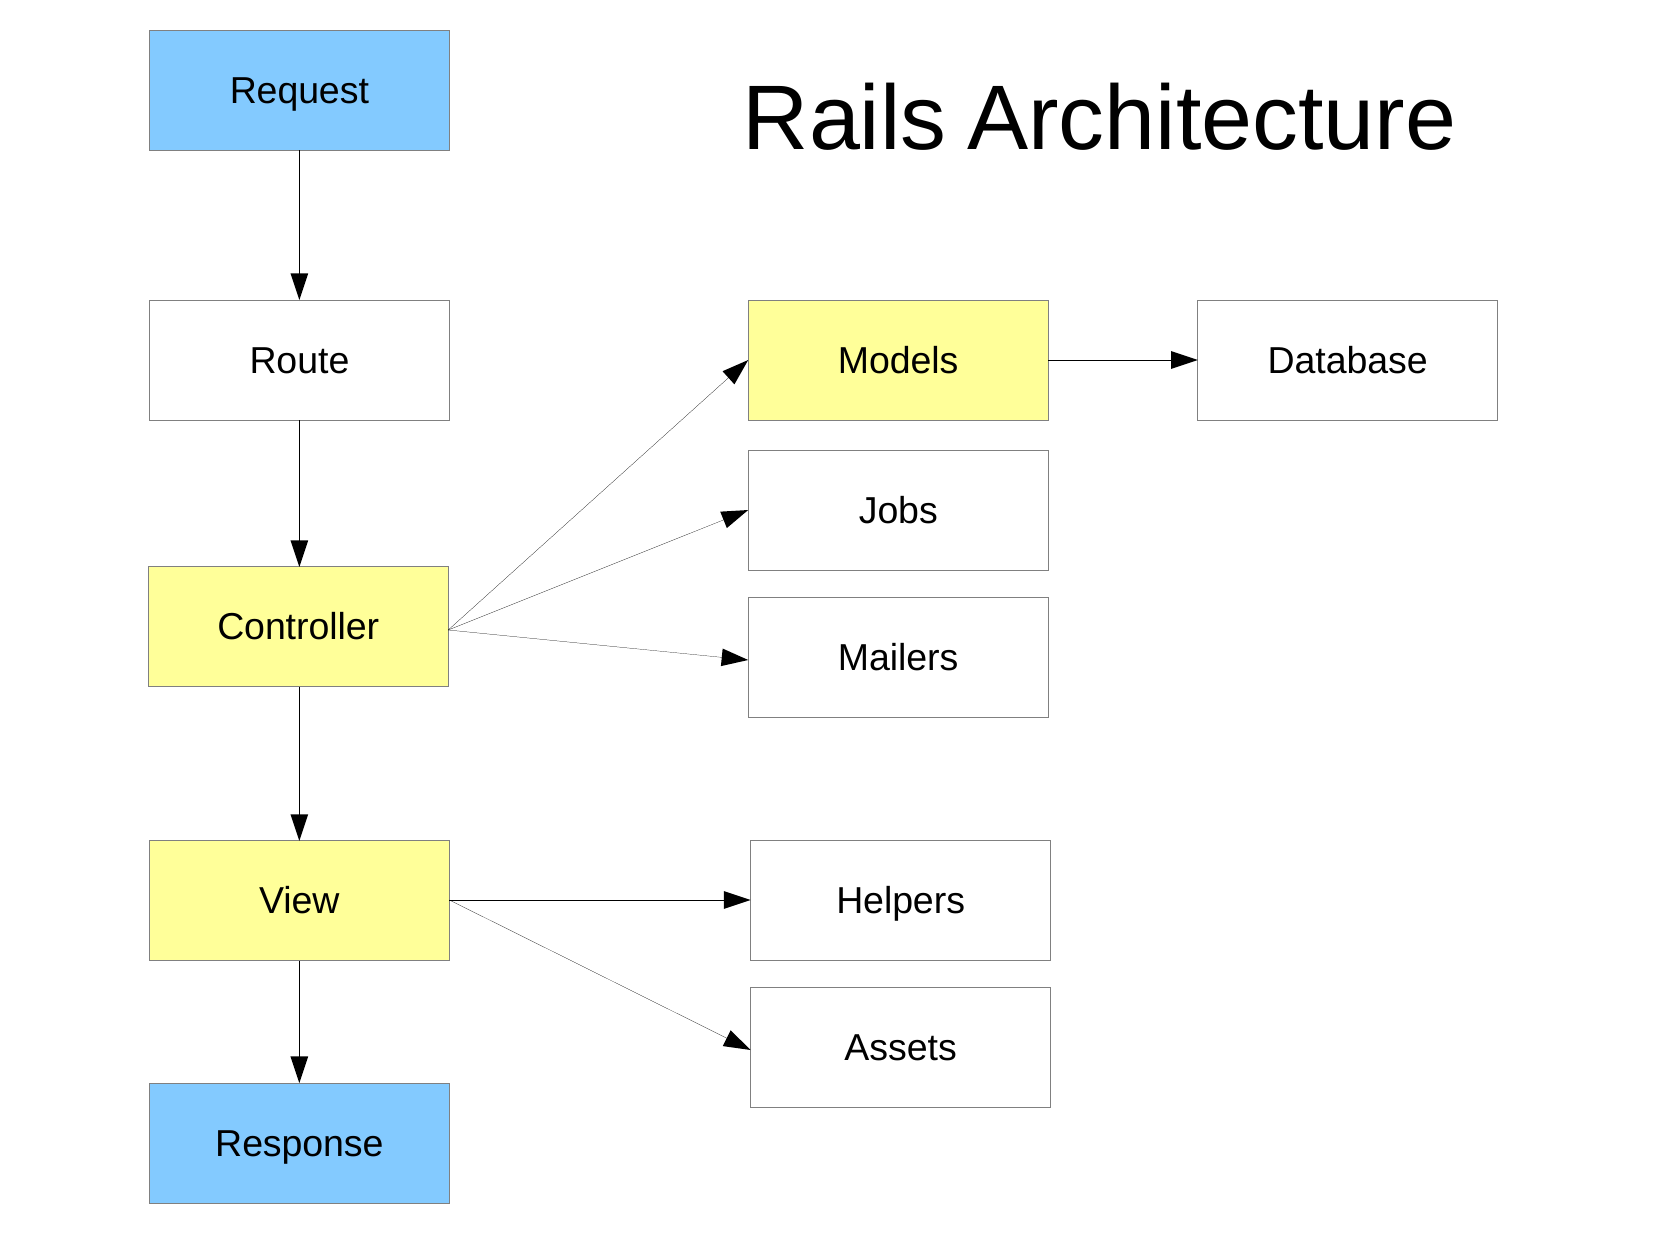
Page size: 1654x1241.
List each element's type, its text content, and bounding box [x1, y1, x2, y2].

text_box Models [748, 300, 1049, 421]
text_box Jobs [748, 450, 1049, 571]
text_box Database [1197, 300, 1498, 421]
text_box Controller [148, 566, 449, 687]
text_box View [149, 840, 450, 961]
text_box Helpers [750, 840, 1051, 961]
text_box Route [149, 300, 450, 421]
text_box Response [149, 1083, 450, 1204]
text_box Assets [750, 987, 1051, 1108]
title Rails Architecture [11, 13, 1501, 222]
text_box Mailers [748, 597, 1049, 718]
